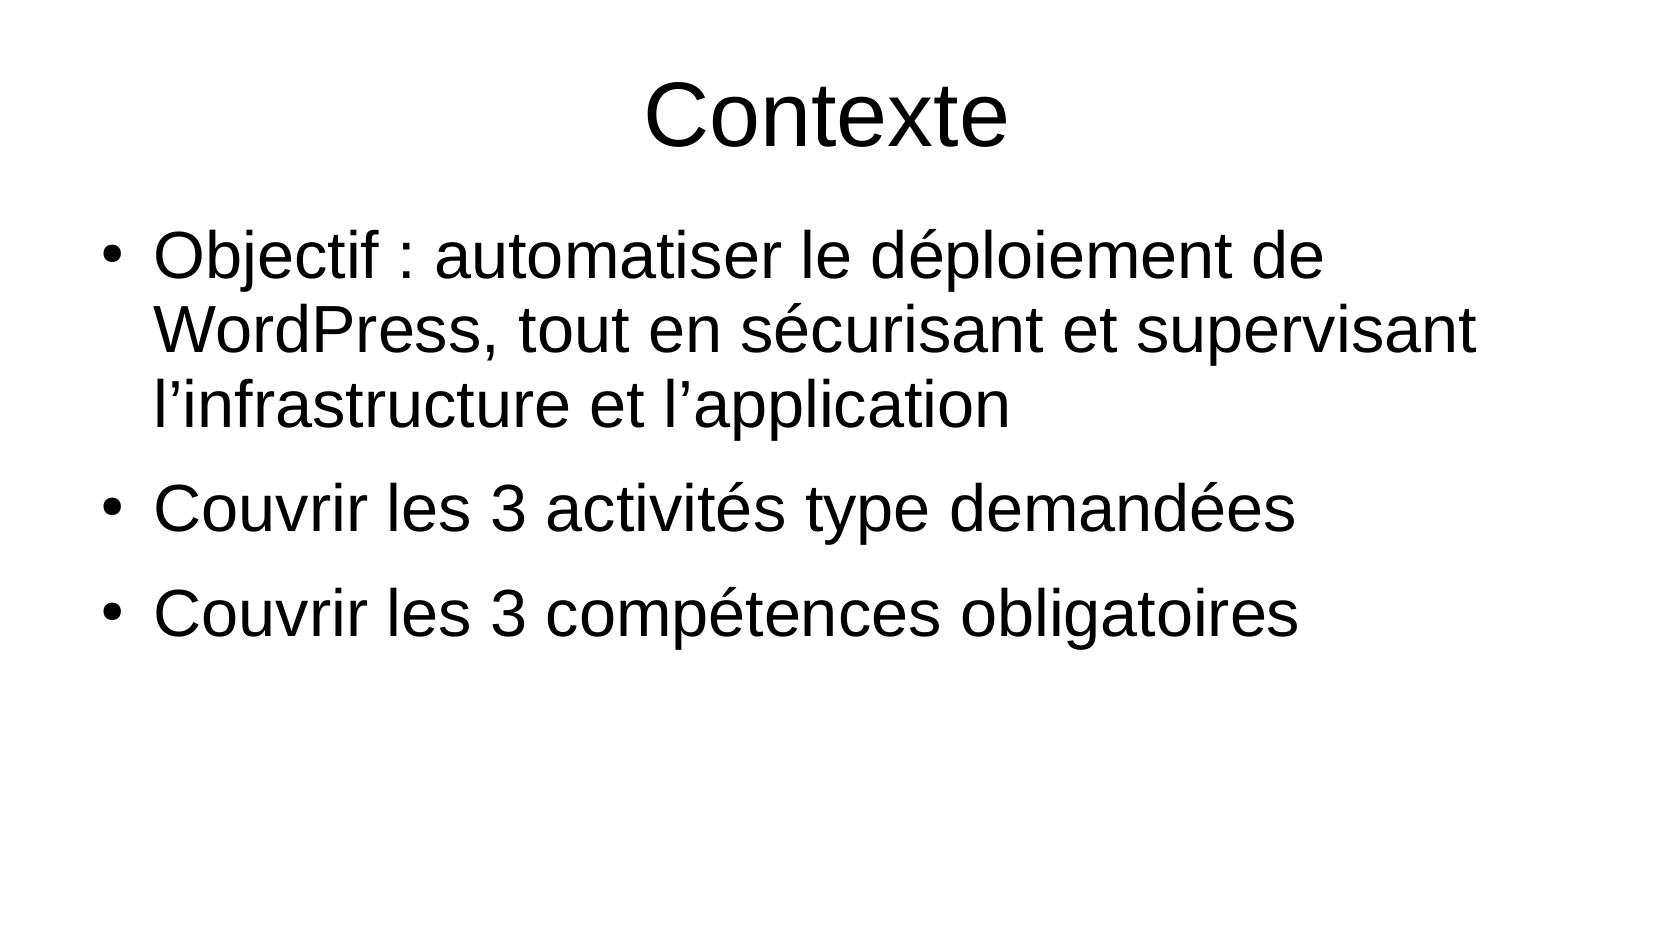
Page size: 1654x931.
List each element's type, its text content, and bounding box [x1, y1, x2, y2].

list Objectif : automatiser le déploiement de WordPress, tout en sécurisant et supervisant l’infrastructure et l’application Couvrir les 3 activités type demandées Couvrir les 3 compétences obligatoires [82, 217, 1571, 758]
title Contexte [82, 37, 1571, 193]
